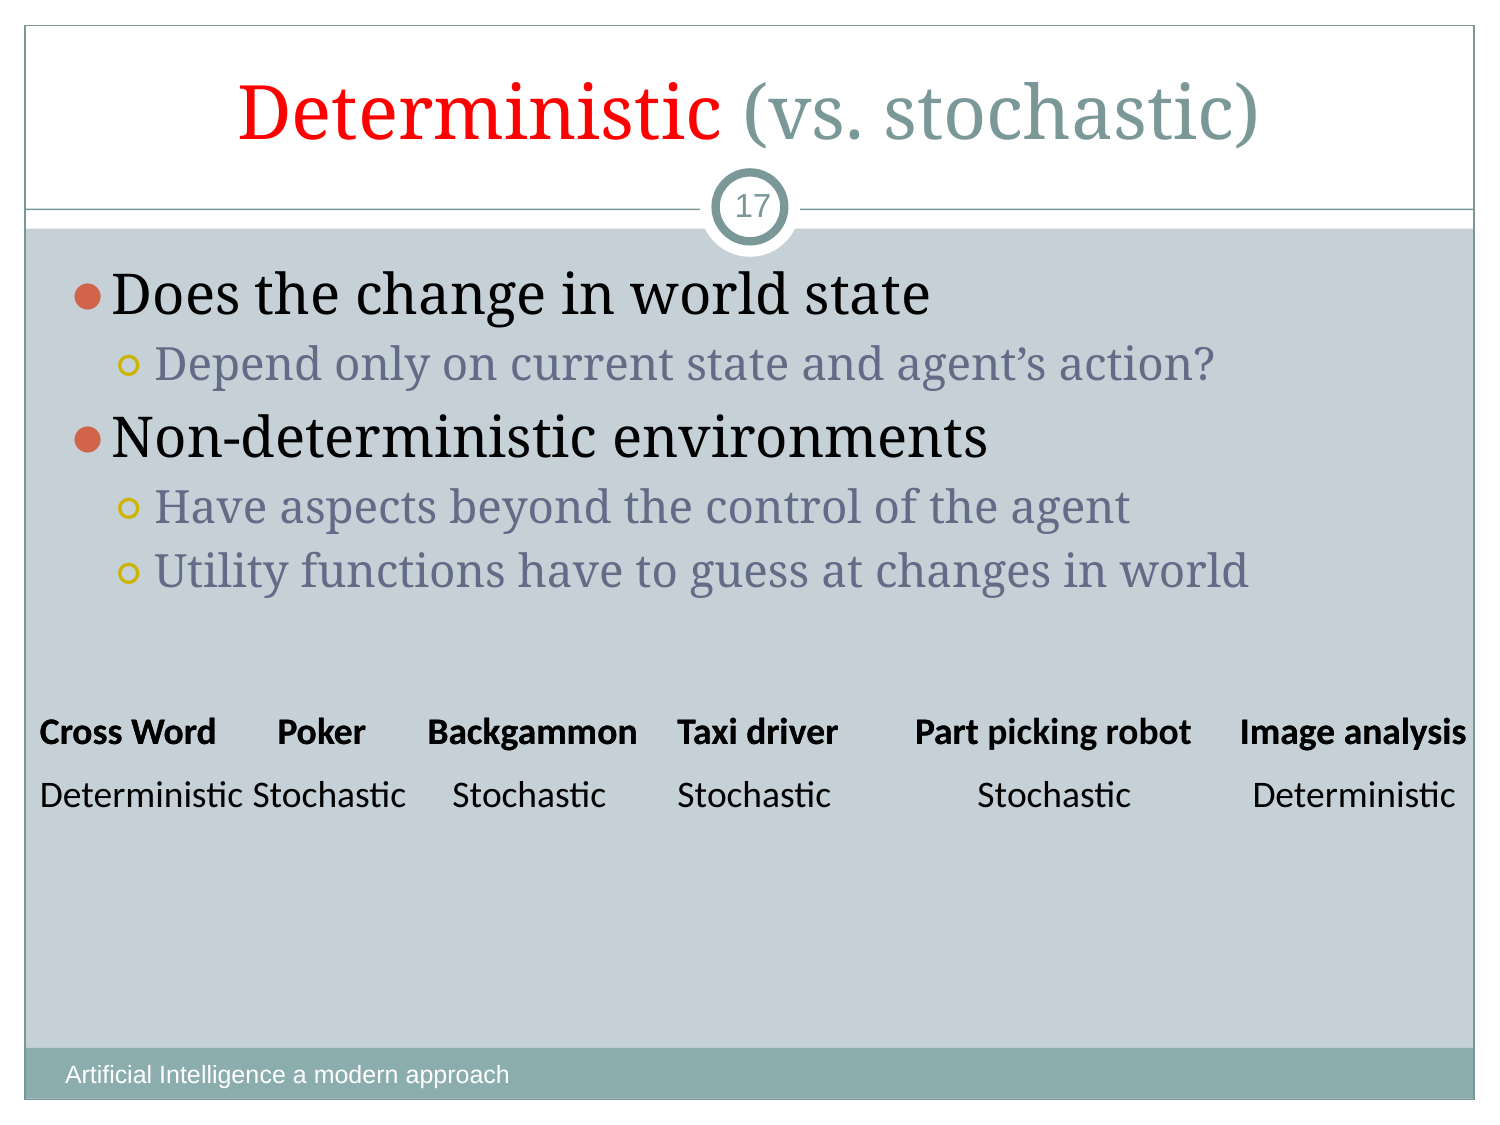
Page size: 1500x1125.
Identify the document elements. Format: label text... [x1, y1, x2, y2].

title Deterministic (vs. stochastic) [49, 37, 1450, 162]
text_box Artificial Intelligence a modern approach [49, 1051, 638, 1112]
list Does the change in world state Depend only on current state and agent’s action? Non-deterministic environments Have aspects beyond the control of the agent Utility functions have to guess at changes in world [49, 250, 1445, 638]
text_box Taxi driver [662, 699, 855, 761]
text_box Part [899, 699, 995, 761]
text_box Stochastic [237, 762, 424, 824]
text_box Part picking robot [995, 699, 1217, 761]
text_box Poker [262, 699, 382, 761]
text_box Cross Word [24, 699, 234, 761]
text_box Deterministic [24, 762, 237, 824]
text_box Deterministic [1237, 762, 1474, 824]
text_box <number> [715, 168, 791, 241]
text_box Stochastic [437, 762, 624, 824]
text_box Stochastic [962, 762, 1149, 824]
text_box Stochastic [662, 762, 849, 824]
text_box Image analysis [1224, 699, 1484, 761]
text_box Backgammon [412, 699, 655, 761]
